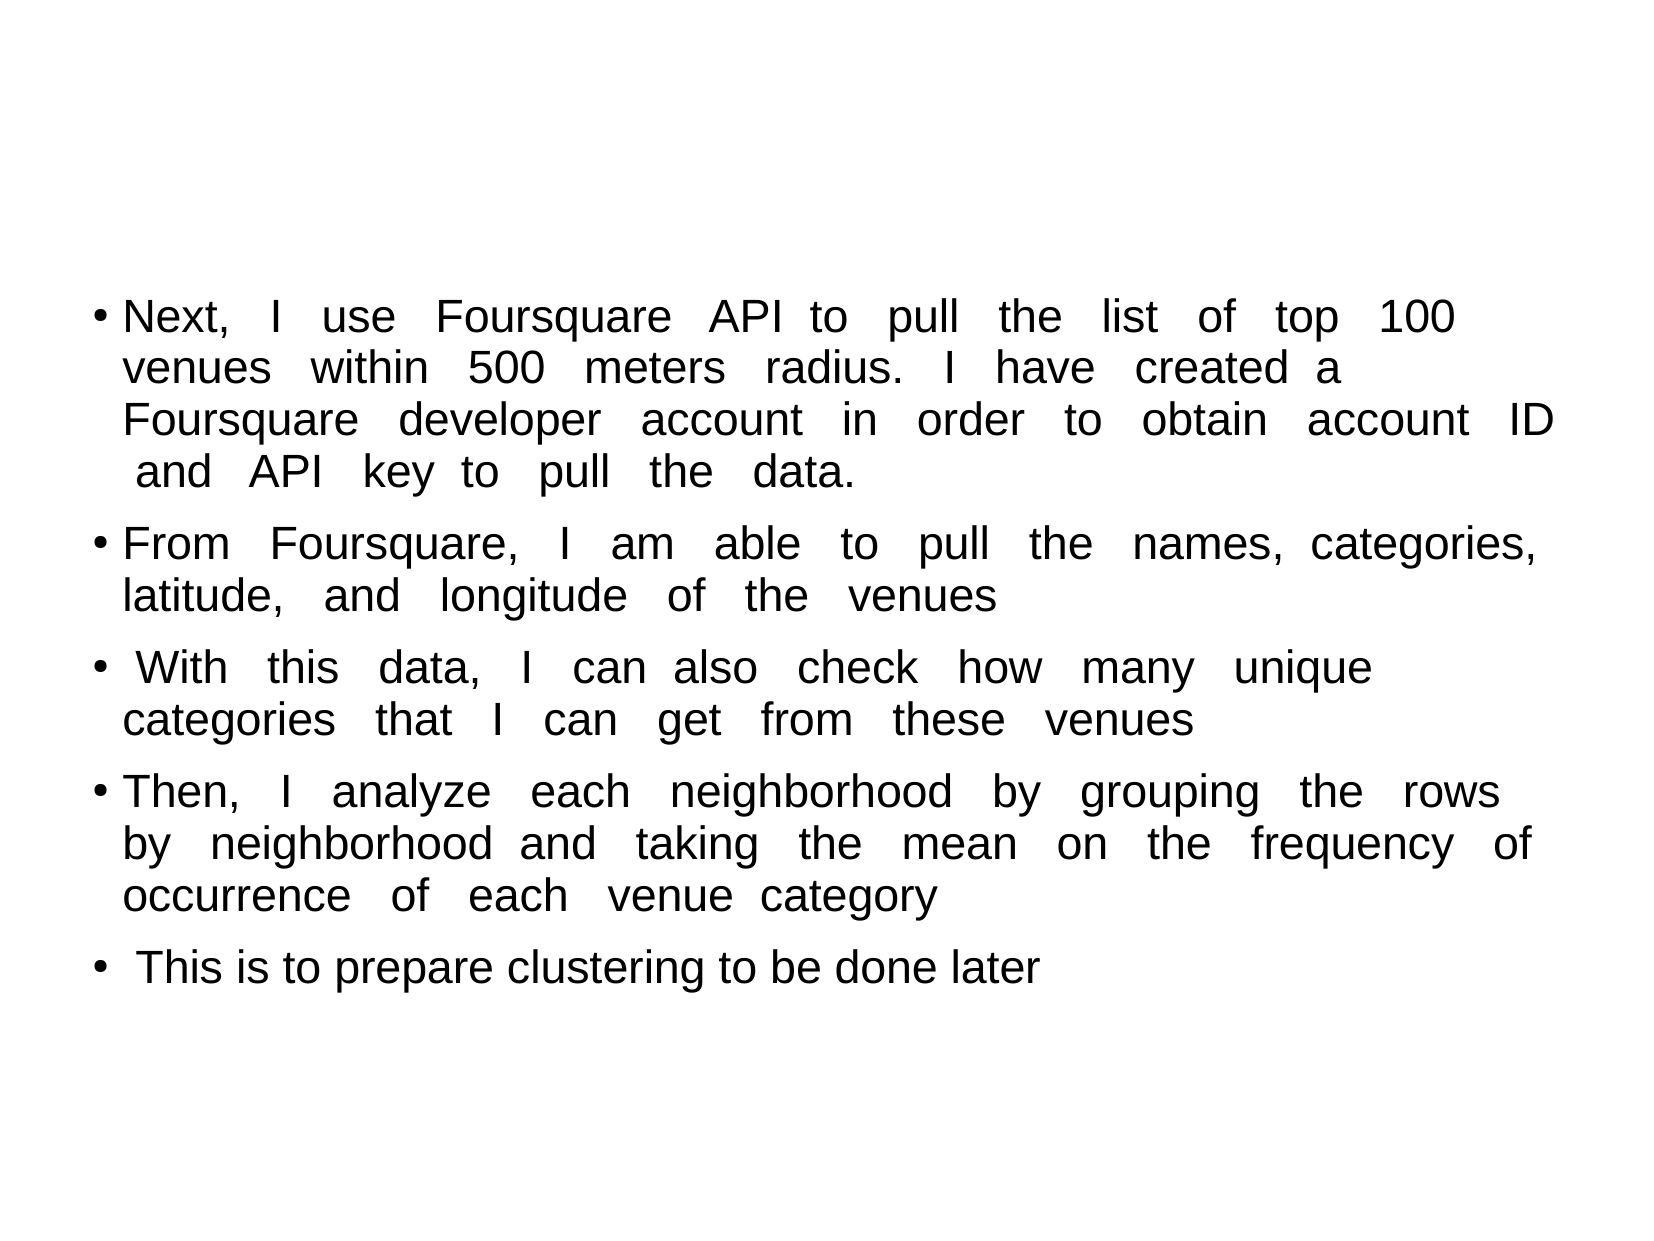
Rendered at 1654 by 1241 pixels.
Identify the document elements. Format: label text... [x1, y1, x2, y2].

list Next, I use Foursquare API to pull the list of top 100 venues within 500 meters radius. I have created a Foursquare developer account in order to obtain account ID and API key to pull the data. From Foursquare, I am able to pull the names, categories, latitude, and longitude of the venues With this data, I can also check how many unique categories that I can get from these venues Then, I analyze each neighborhood by grouping the rows by neighborhood and taking the mean on the frequency of occurrence of each venue category This is to prepare clustering to be done later [82, 290, 1571, 1010]
